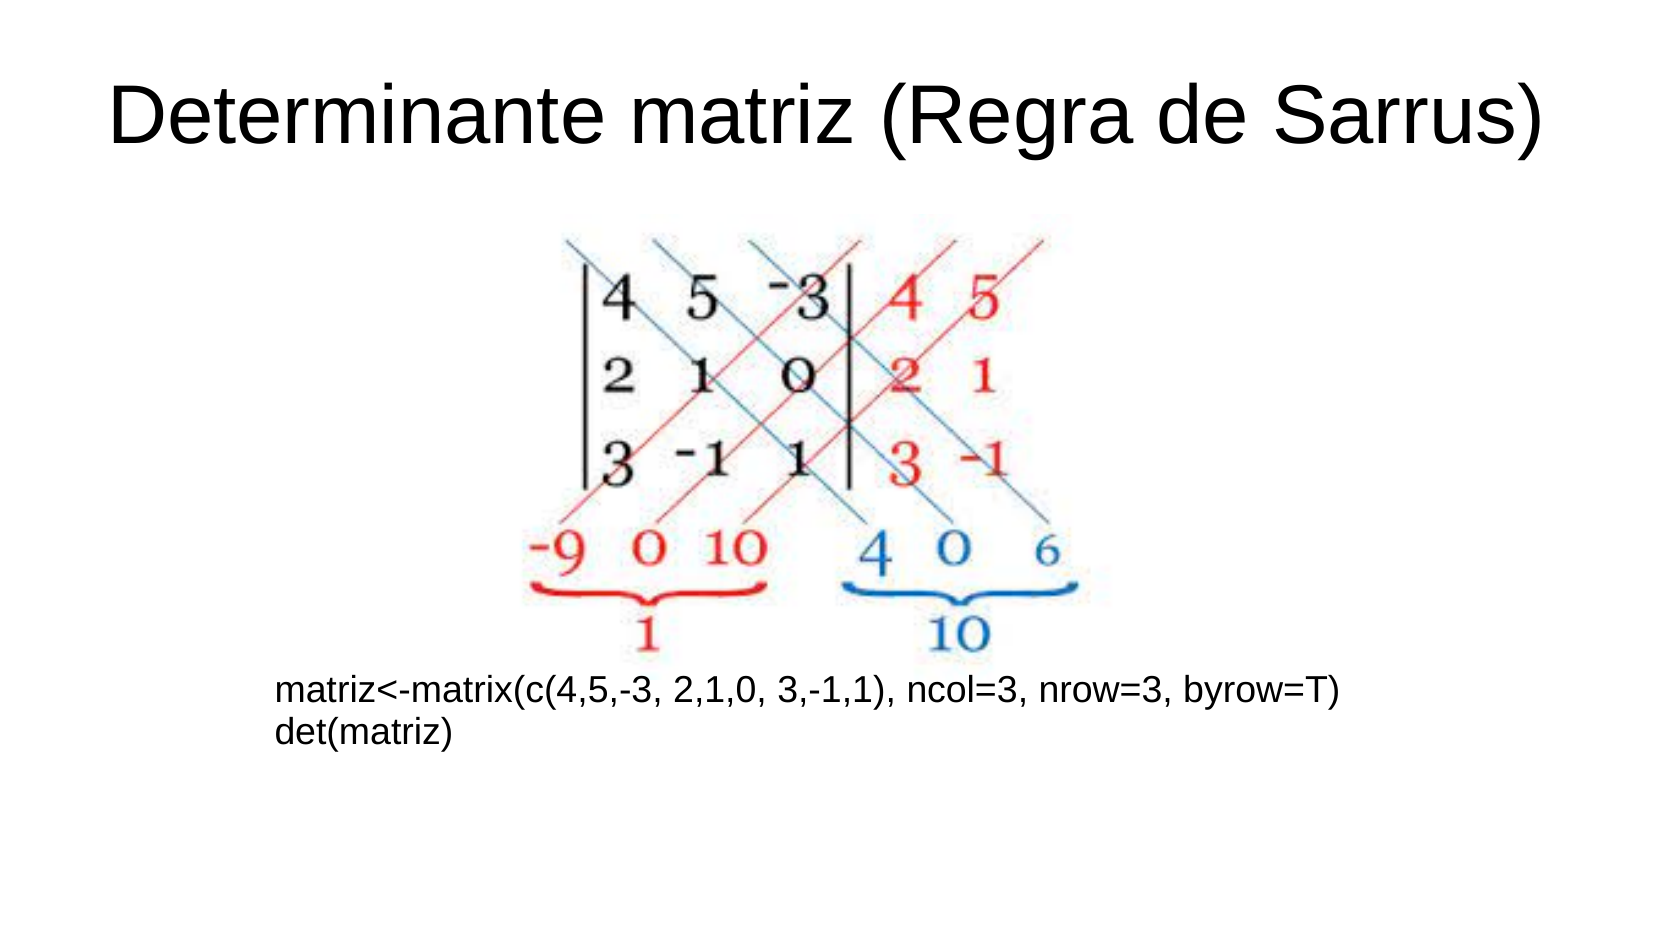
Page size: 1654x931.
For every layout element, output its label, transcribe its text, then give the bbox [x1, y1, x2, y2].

picture [484, 214, 1135, 661]
title Determinante matriz (Regra de Sarrus) [82, 37, 1571, 193]
text_box matriz<-matrix(c(4,5,-3, 2,1,0, 3,-1,1), ncol=3, nrow=3, byrow=T) det(matriz) [259, 661, 1536, 931]
